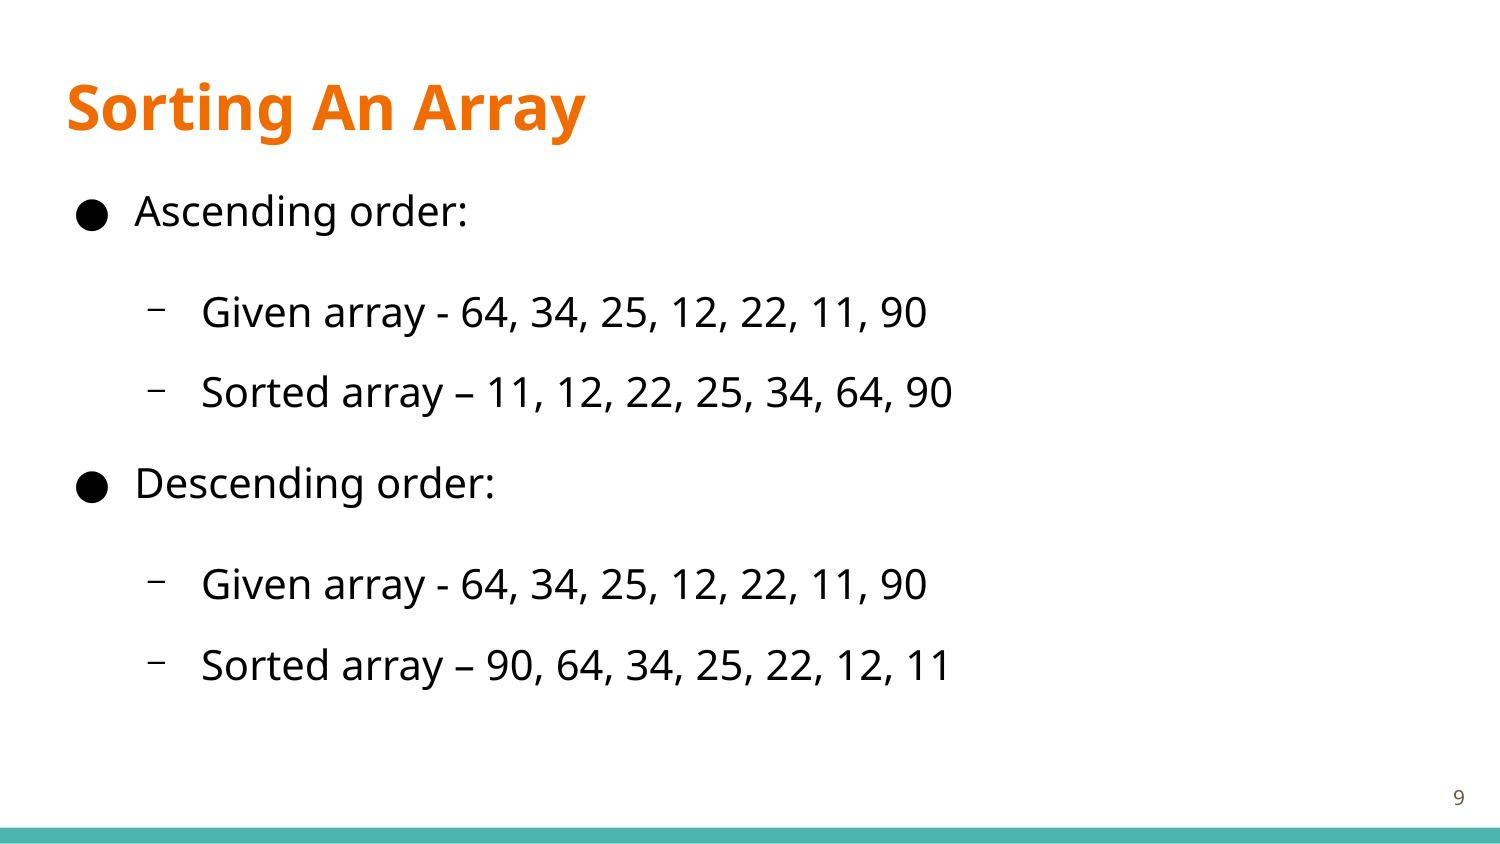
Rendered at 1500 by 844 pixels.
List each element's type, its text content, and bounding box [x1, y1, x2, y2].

list Ascending order: Given array - 64, 34, 25, 12, 22, 11, 90 Sorted array – 11, 12, 22, 25, 34, 64, 90 Descending order: Given array - 64, 34, 25, 12, 22, 11, 90 Sorted array – 90, 64, 34, 25, 22, 12, 11 [44, 157, 1463, 765]
slide_number <number> [1389, 764, 1480, 830]
title Sorting An Array [51, 48, 1449, 157]
